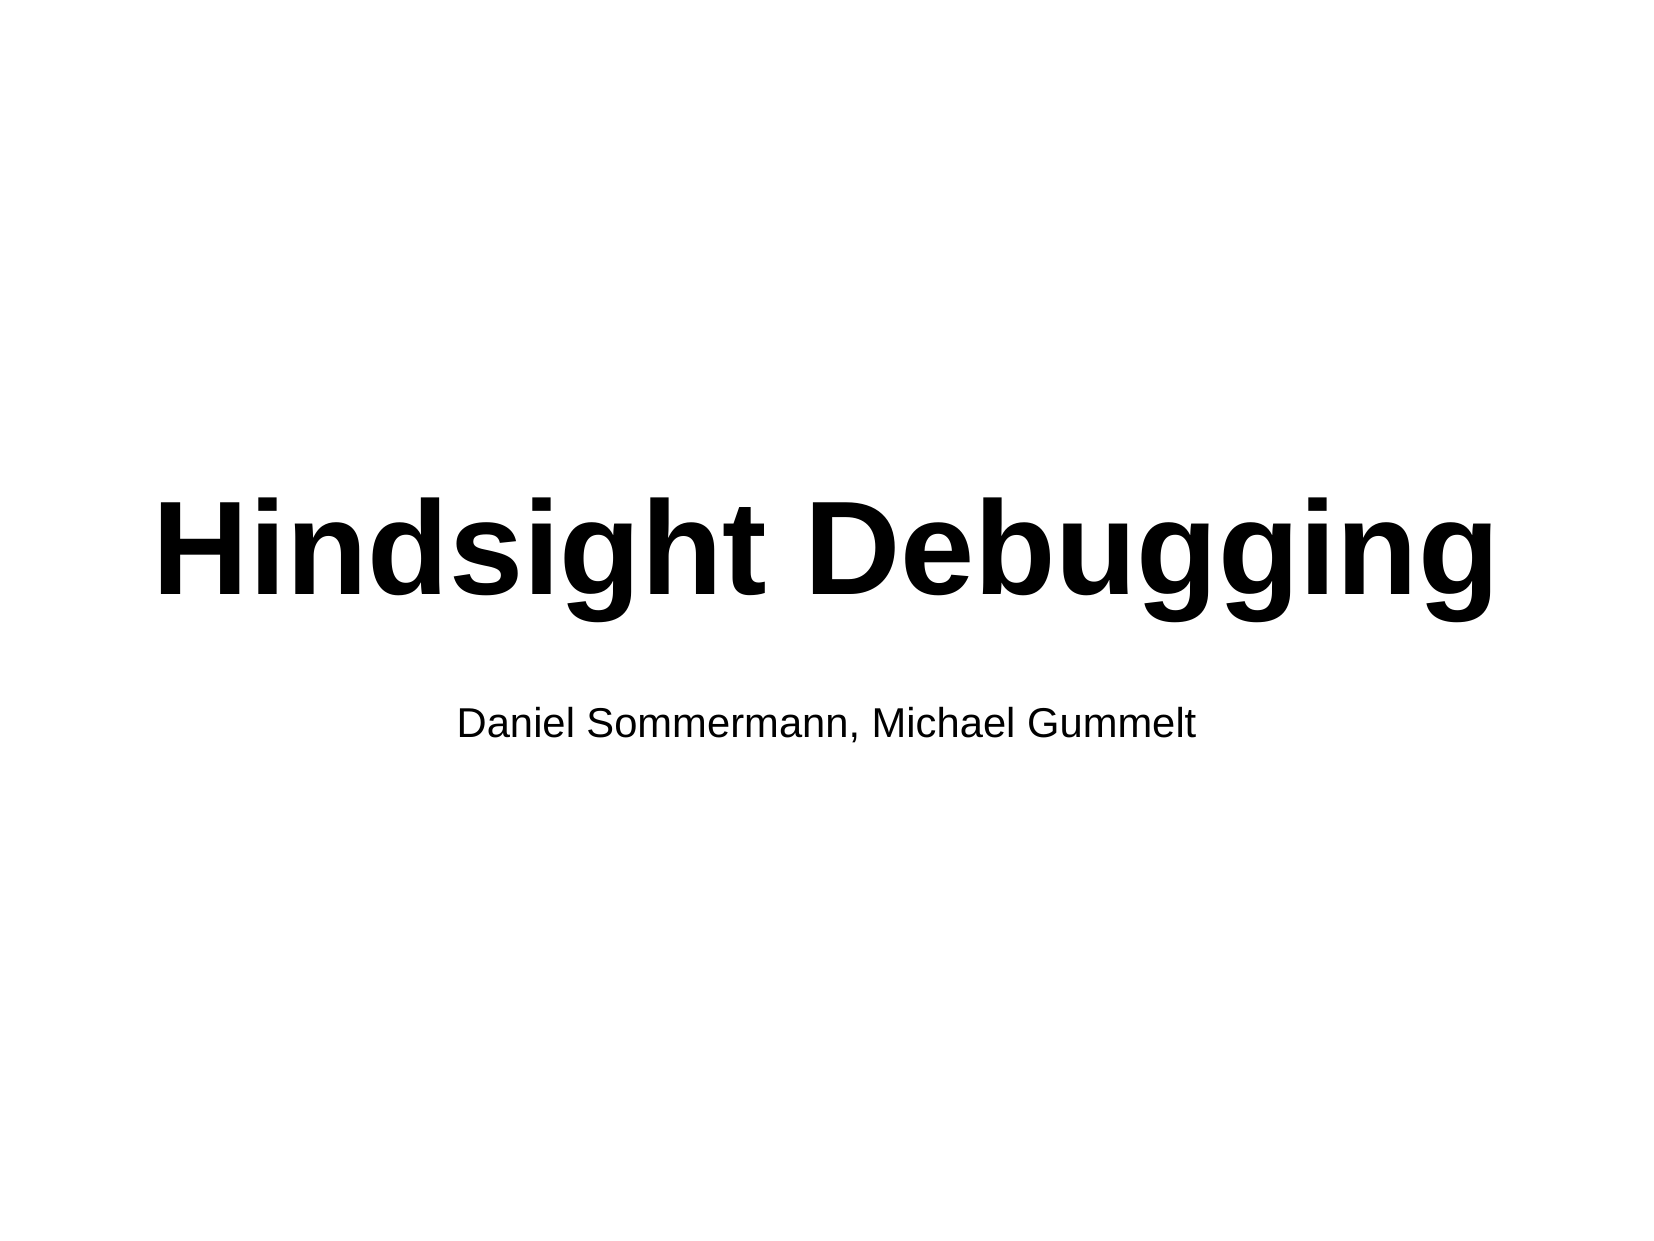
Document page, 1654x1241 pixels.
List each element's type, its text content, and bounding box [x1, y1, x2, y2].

title Hindsight Debugging Daniel Sommermann, Michael Gummelt [82, 49, 1571, 1171]
